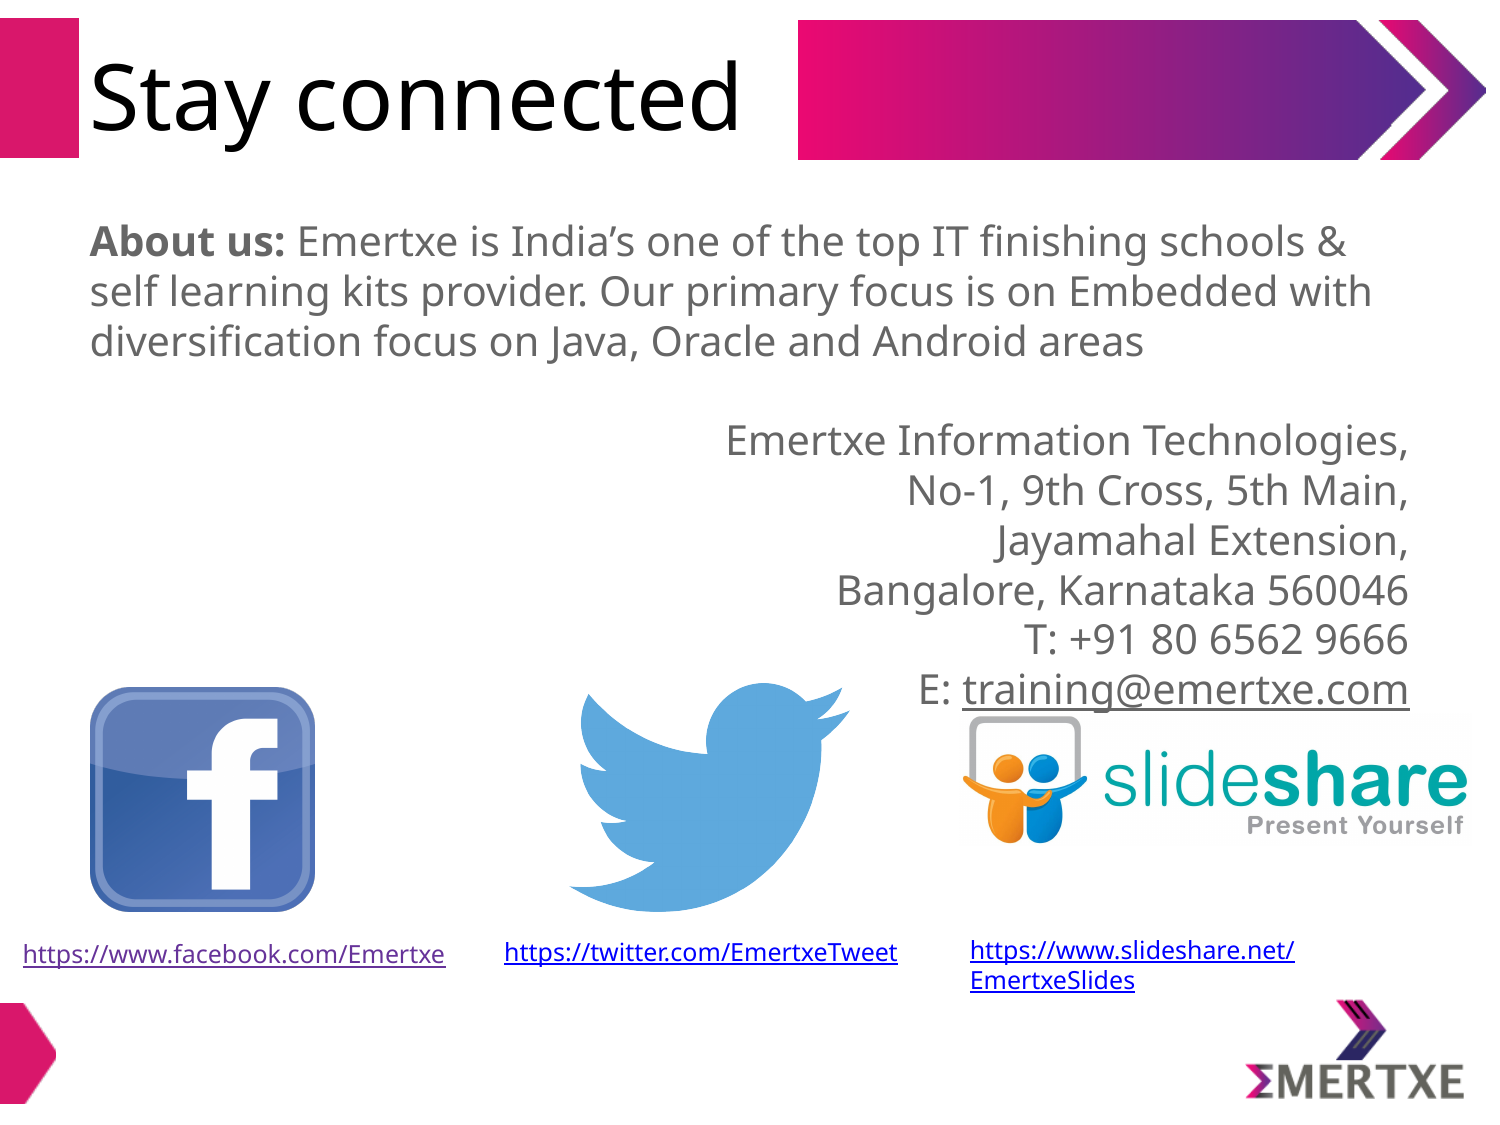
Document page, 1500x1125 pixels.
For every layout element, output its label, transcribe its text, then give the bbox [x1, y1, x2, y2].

picture [569, 683, 850, 912]
picture [1425, 20, 1486, 160]
text_box About us: Emertxe is India’s one of the top IT finishing schools & self learning kits provider. Our primary focus is on Embedded with diversification focus on Java, Oracle and Android areas Emertxe Information Technologies, No-1, 9th Cross, 5th Main, Jayamahal Extension, Bangalore, Karnataka 560046 T: +91 80 6562 9666 E: training@emertxe.com [74, 207, 1425, 656]
text_box Stay connected [74, 0, 1425, 188]
picture [959, 713, 1472, 846]
picture [90, 687, 315, 912]
text_box https://www.facebook.com/Emertxe [7, 931, 468, 976]
text_box https://twitter.com/EmertxeTweet [489, 928, 933, 974]
text_box https://www.slideshare.net/EmertxeSlides [954, 926, 1472, 1002]
picture [1245, 1002, 1465, 1099]
